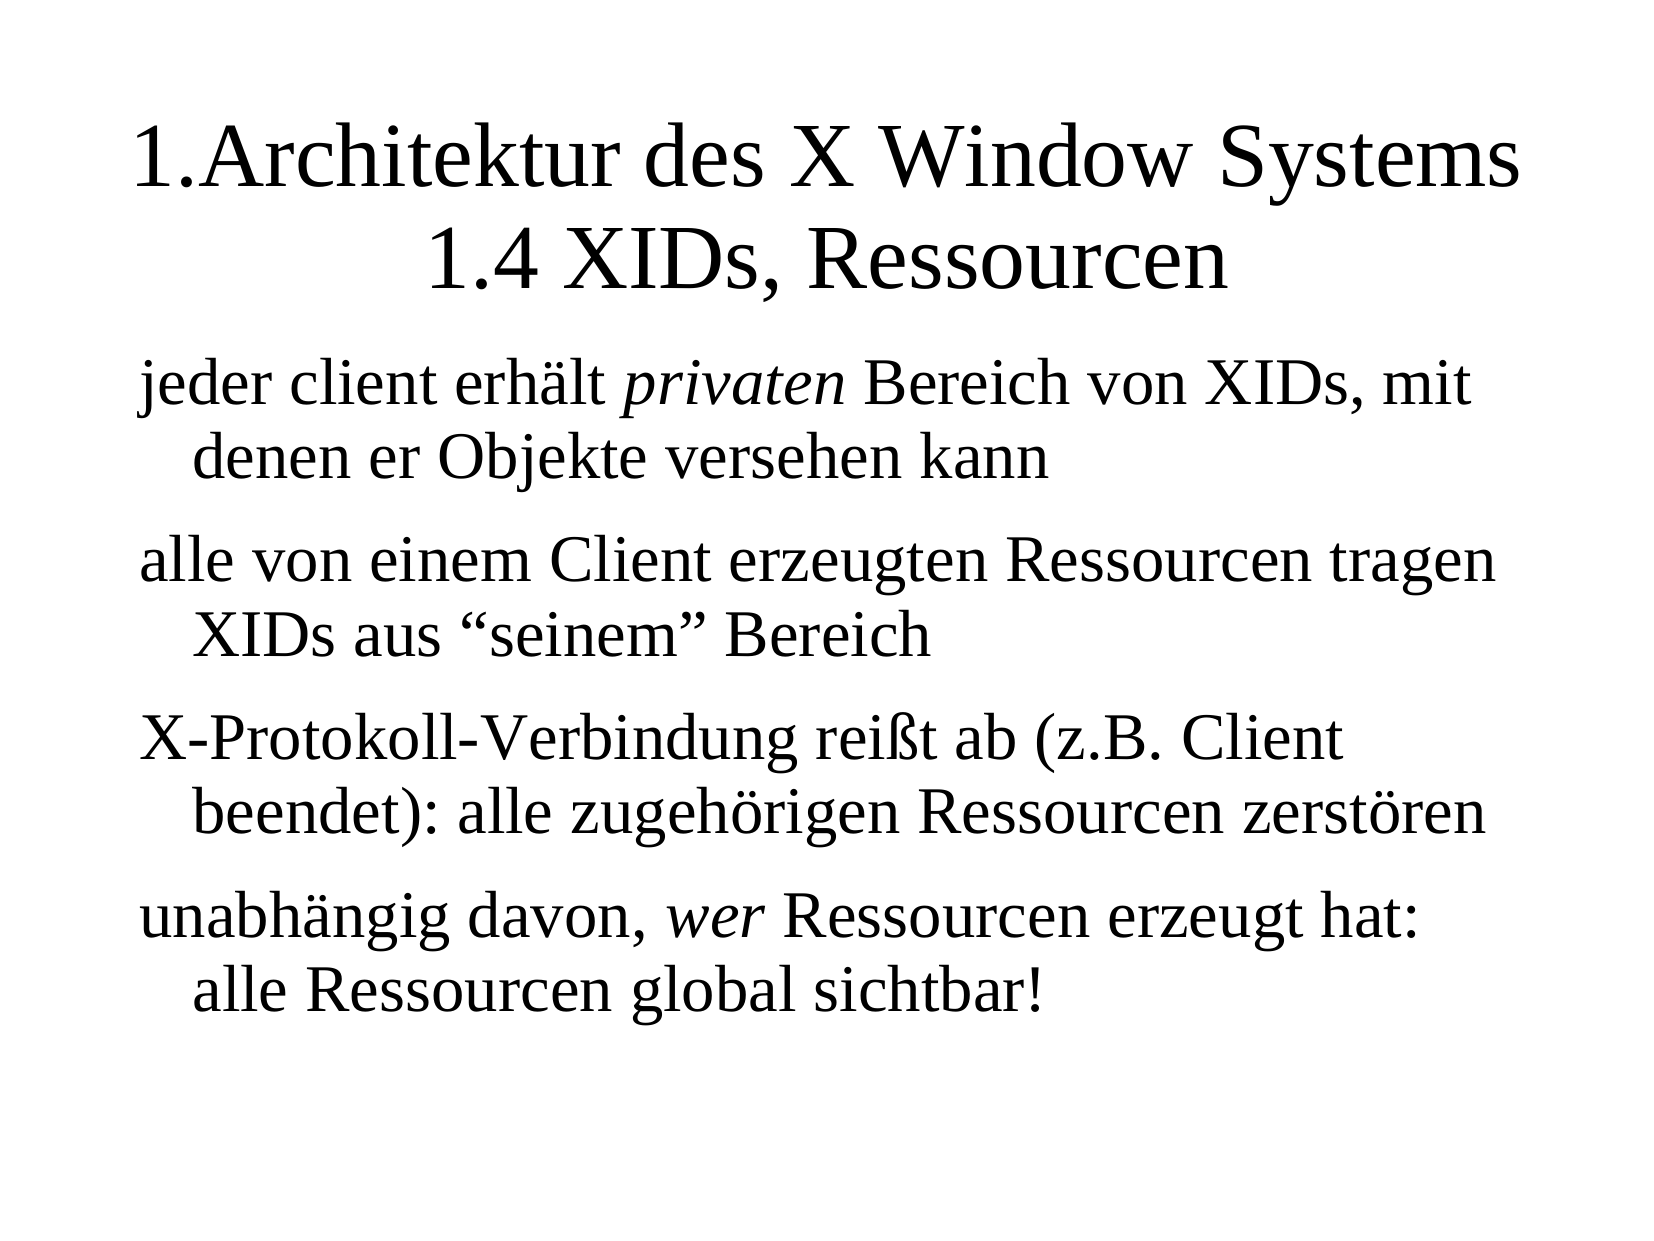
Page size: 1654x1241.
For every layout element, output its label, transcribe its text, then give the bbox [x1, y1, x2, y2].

list jeder client erhält privaten Bereich von XIDs, mit denen er Objekte versehen kann alle von einem Client erzeugten Ressourcen tragen XIDs aus “seinem” Bereich X-Protokoll-Verbindung reißt ab (z.B. Client beendet): alle zugehörigen Ressourcen zerstören unabhängig davon, wer Ressourcen erzeugt hat: alle Ressourcen global sichtbar! [121, 344, 1534, 1127]
title 1.Architektur des X Window Systems 1.4 XIDs, Ressourcen [121, 102, 1534, 311]
